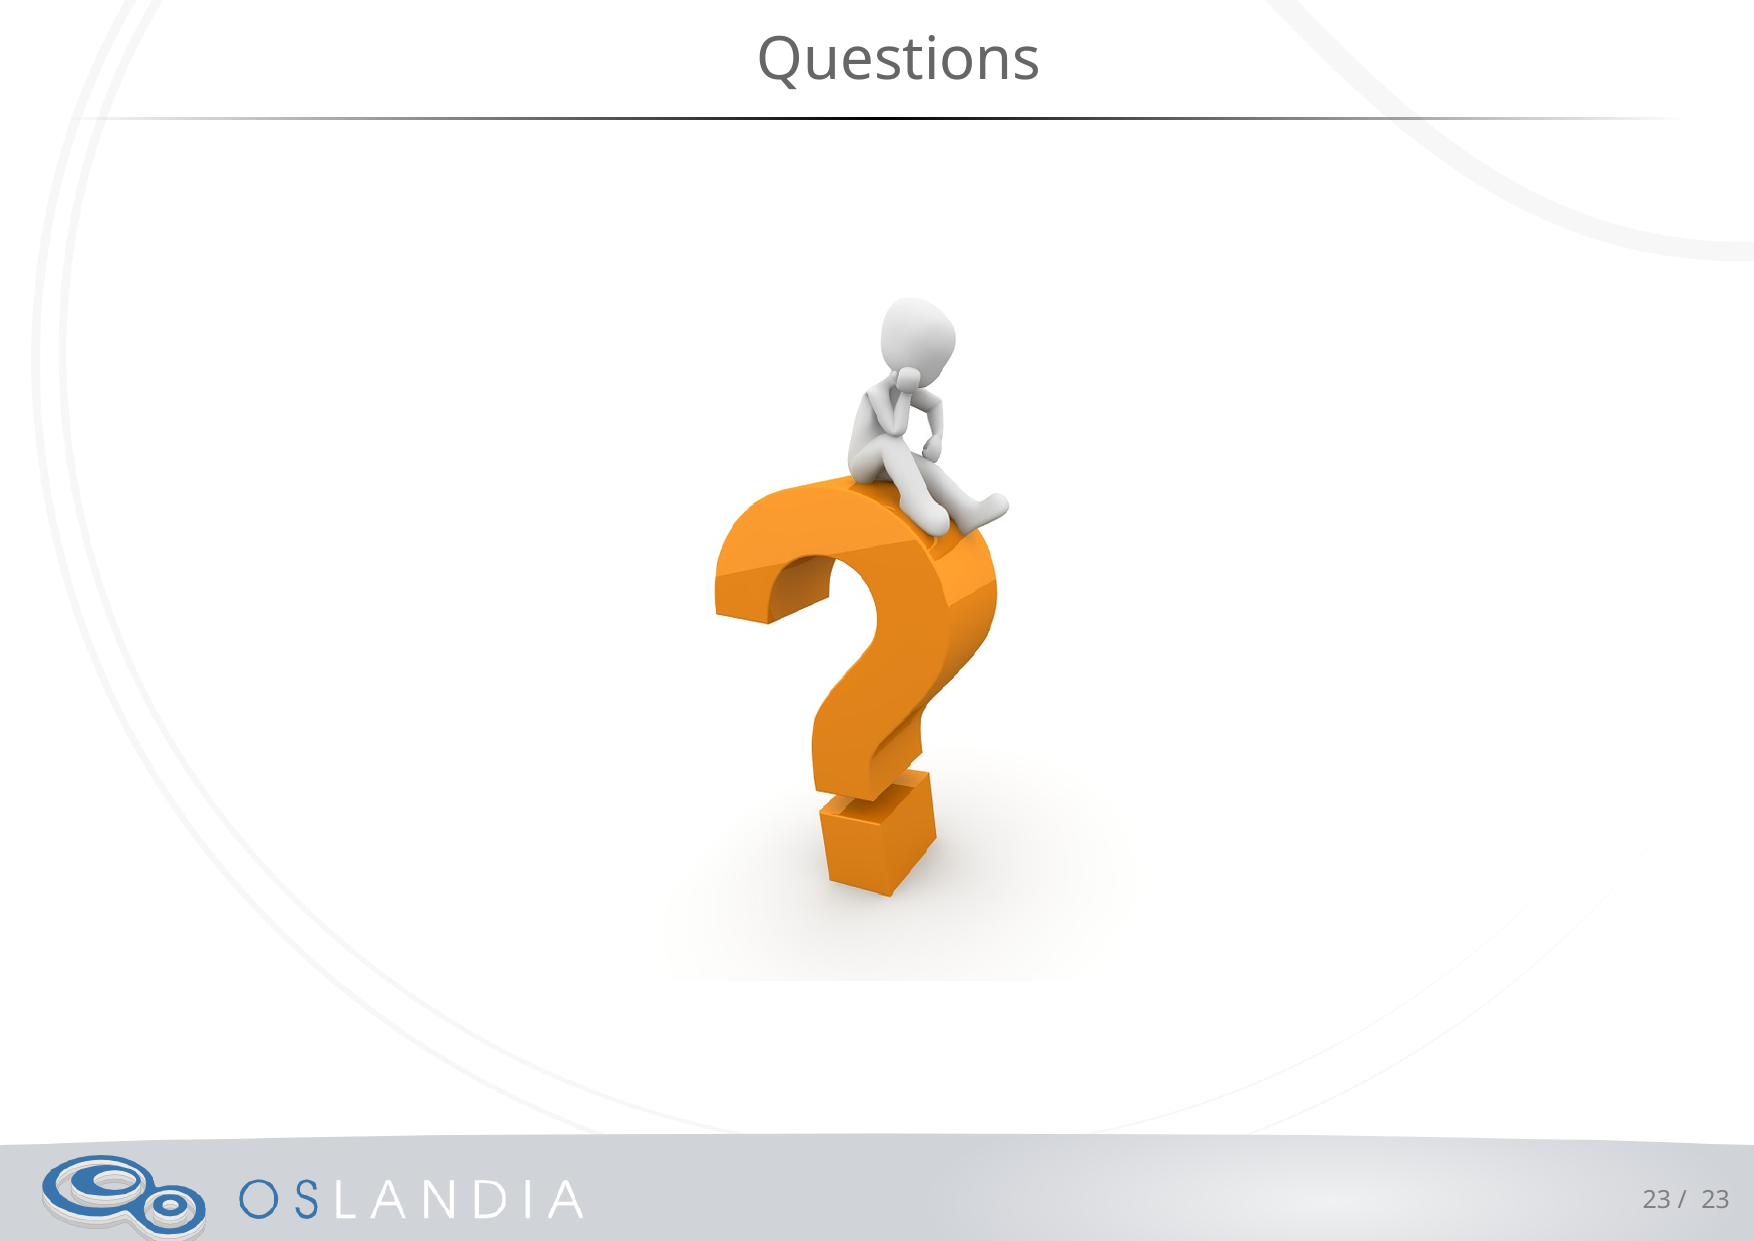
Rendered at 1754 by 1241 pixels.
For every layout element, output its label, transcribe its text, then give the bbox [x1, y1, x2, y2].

title Questions [31, 14, 1754, 98]
picture [0, 0, 1754, 1241]
